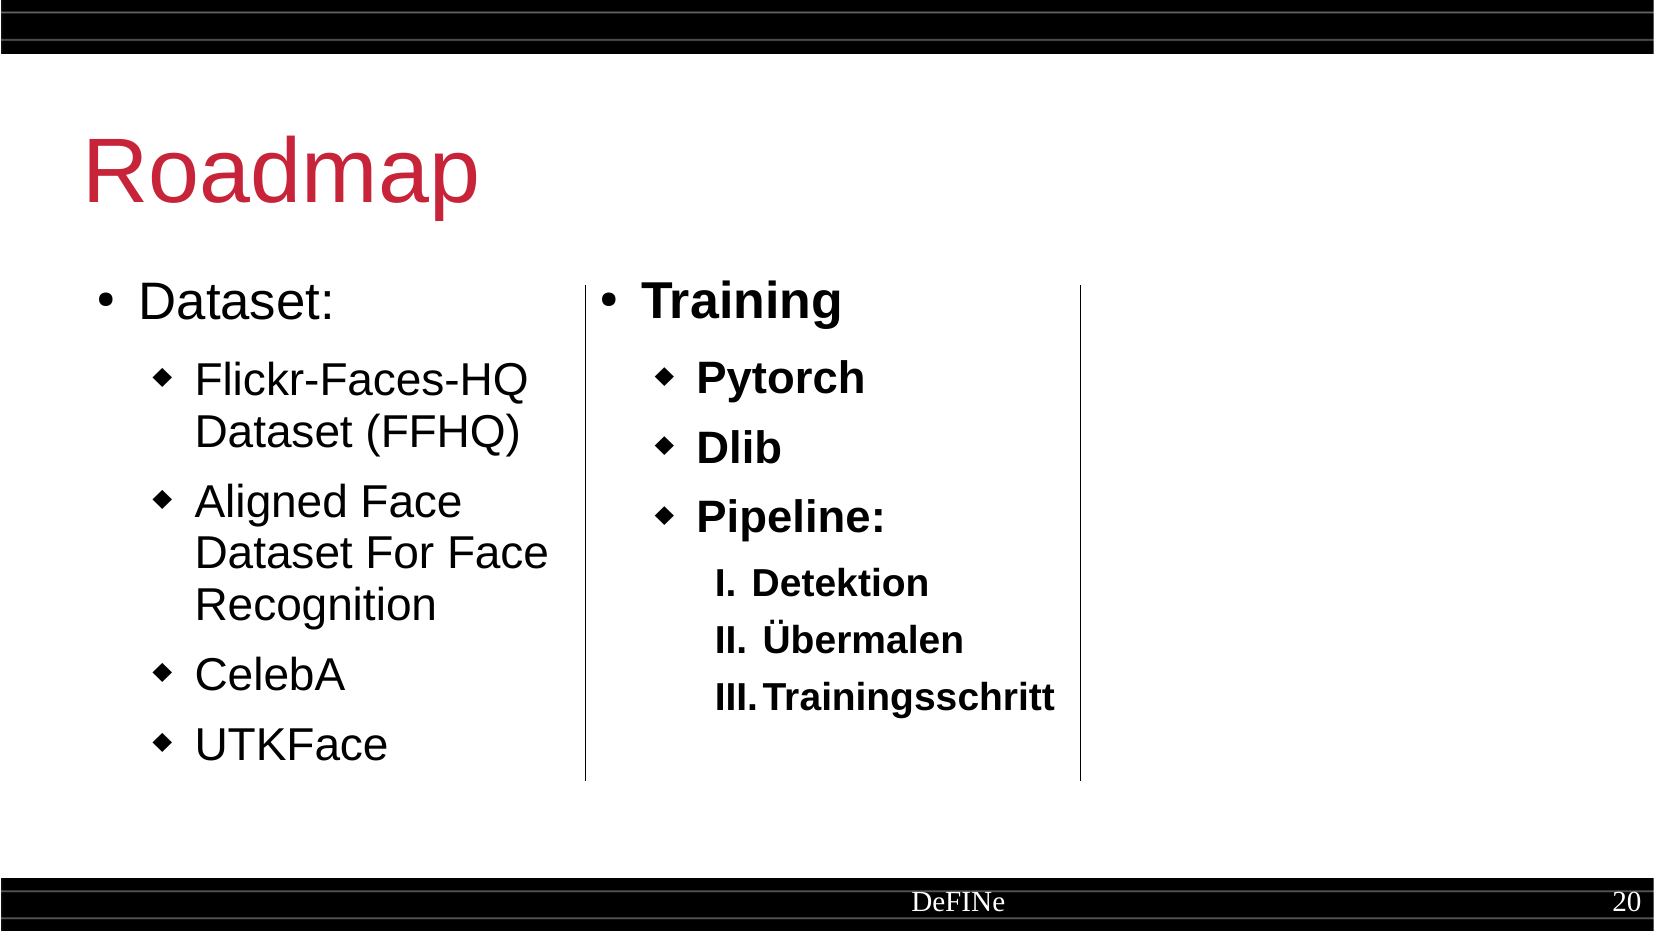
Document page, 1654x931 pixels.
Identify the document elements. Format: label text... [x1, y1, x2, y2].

list Training Pytorch Dlib Pipeline: Detektion Übermalen Trainingsschritt [585, 271, 1065, 781]
picture [1, 0, 1654, 54]
title Roadmap [82, 92, 1571, 249]
list Dataset: Flickr-Faces-HQ Dataset (FFHQ) Aligned Face Dataset For Face Recognition CelebA UTKFace [82, 271, 562, 811]
picture [1, 878, 1654, 931]
